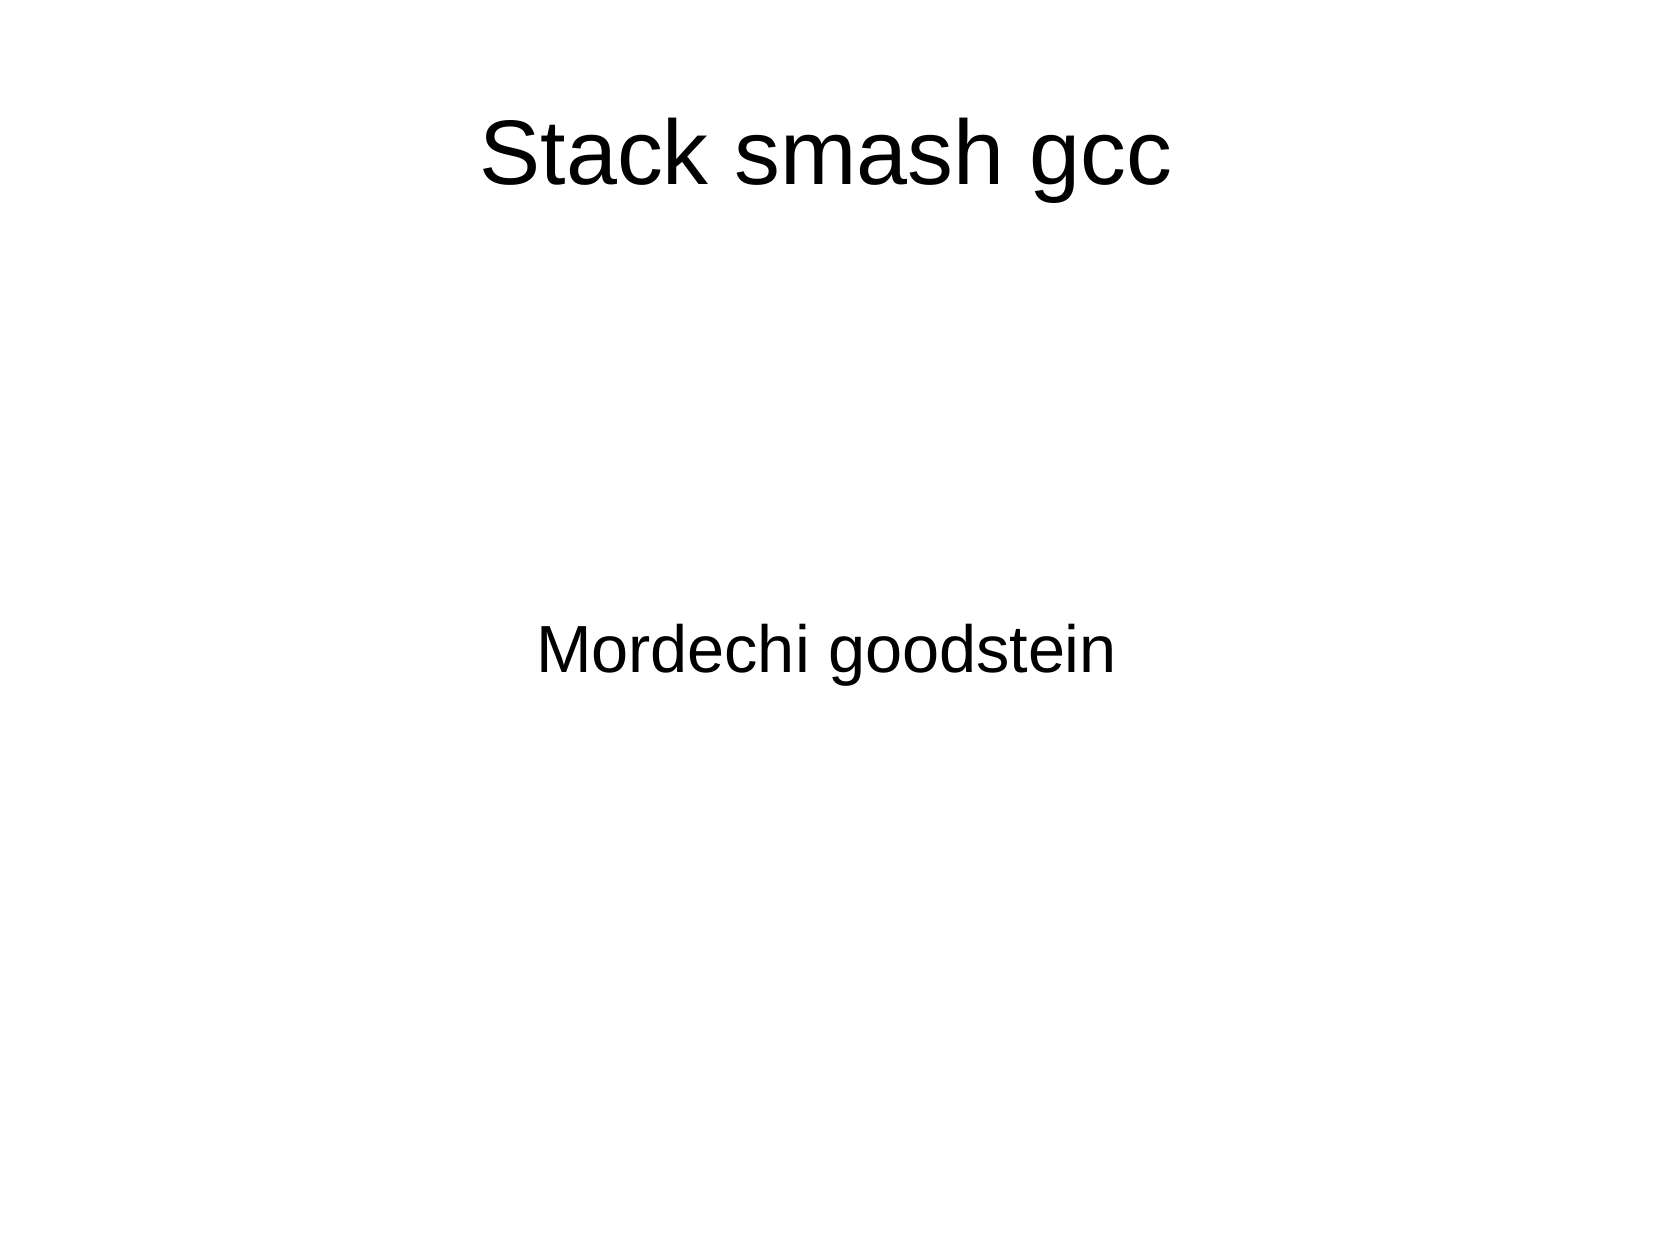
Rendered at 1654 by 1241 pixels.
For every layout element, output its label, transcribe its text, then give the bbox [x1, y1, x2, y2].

subtitle Mordechi goodstein [82, 290, 1571, 1010]
title Stack smash gcc [82, 49, 1571, 257]
